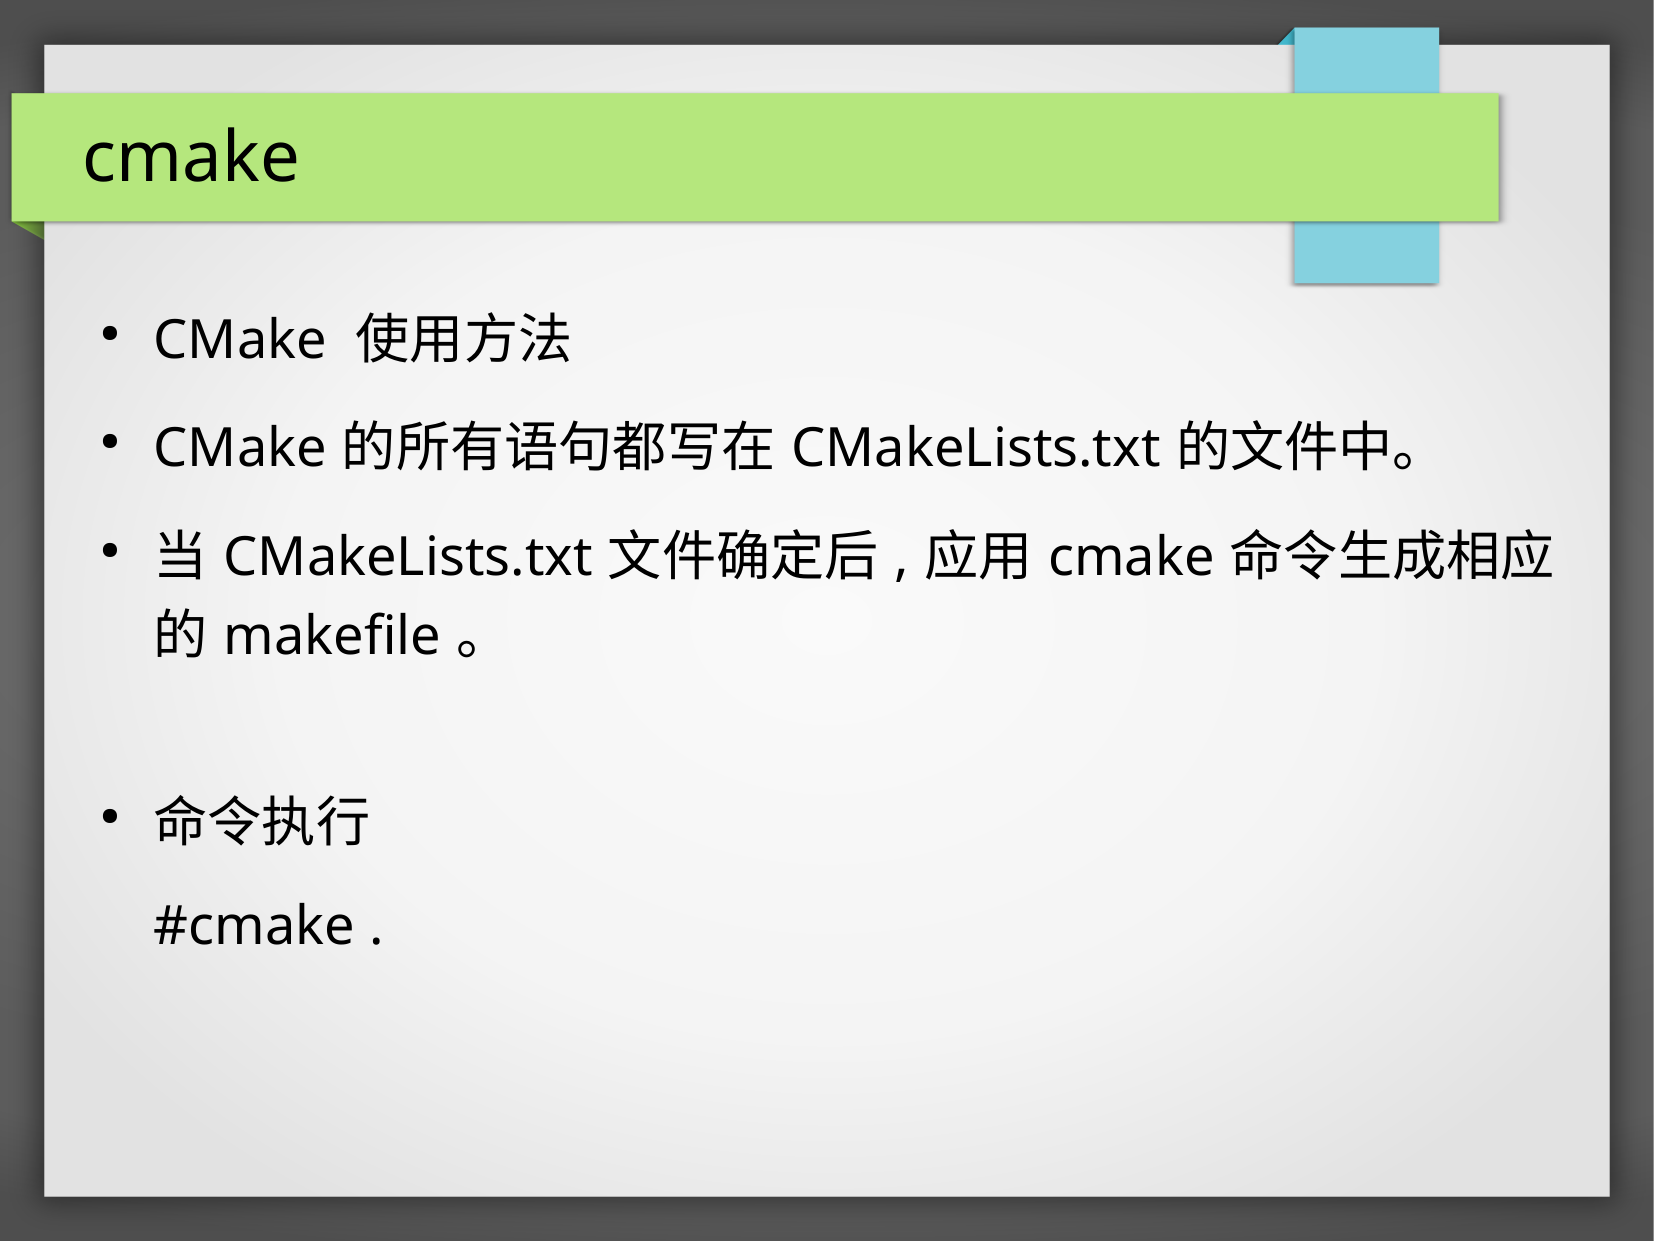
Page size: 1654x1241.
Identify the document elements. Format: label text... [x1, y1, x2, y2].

list CMake 使用方法 CMake的所有语句都写在CMakeLists.txt的文件中。 当CMakeLists.txt文件确定后,应用cmake命令生成相应的makefile。 命令执行 #cmake . [82, 295, 1571, 1015]
picture [0, 0, 1654, 1241]
title cmake [82, 94, 1264, 213]
